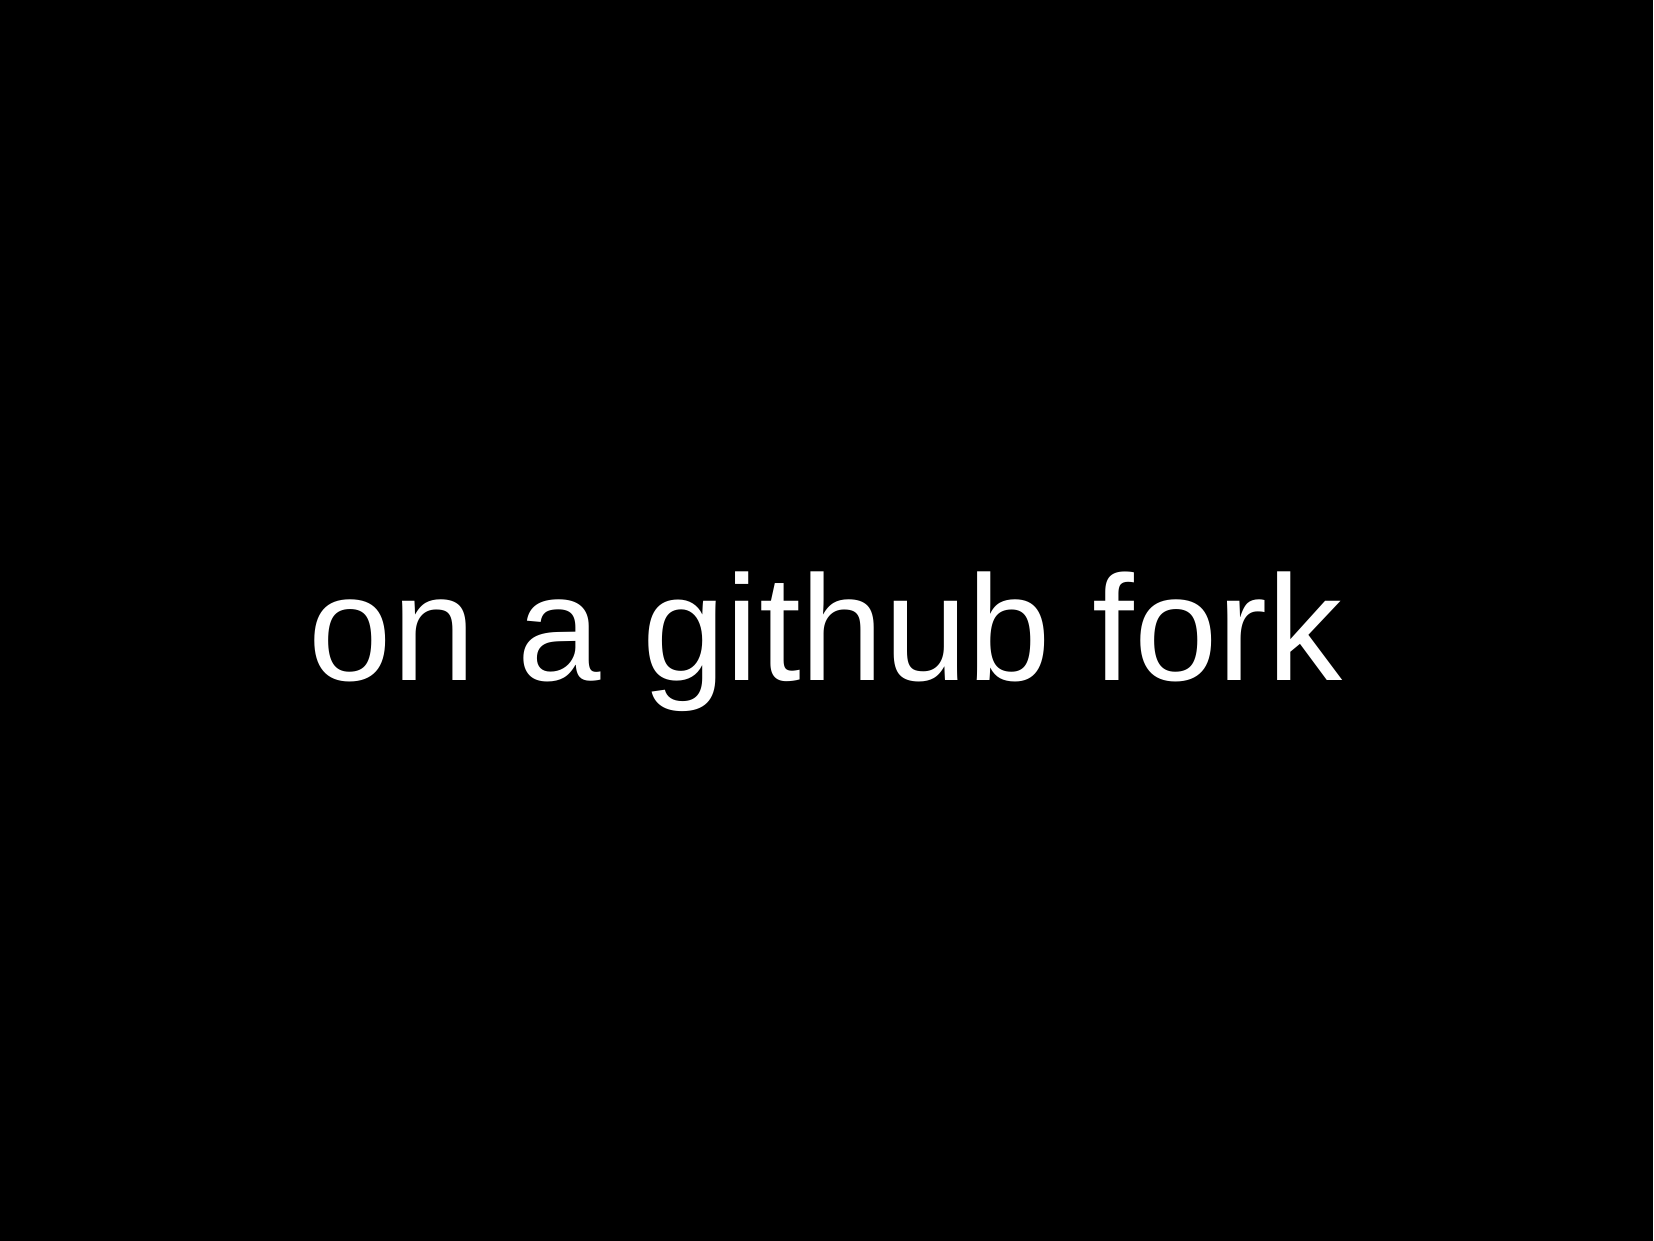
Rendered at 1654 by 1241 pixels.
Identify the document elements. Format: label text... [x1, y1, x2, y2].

title on a github fork [82, 525, 1571, 733]
